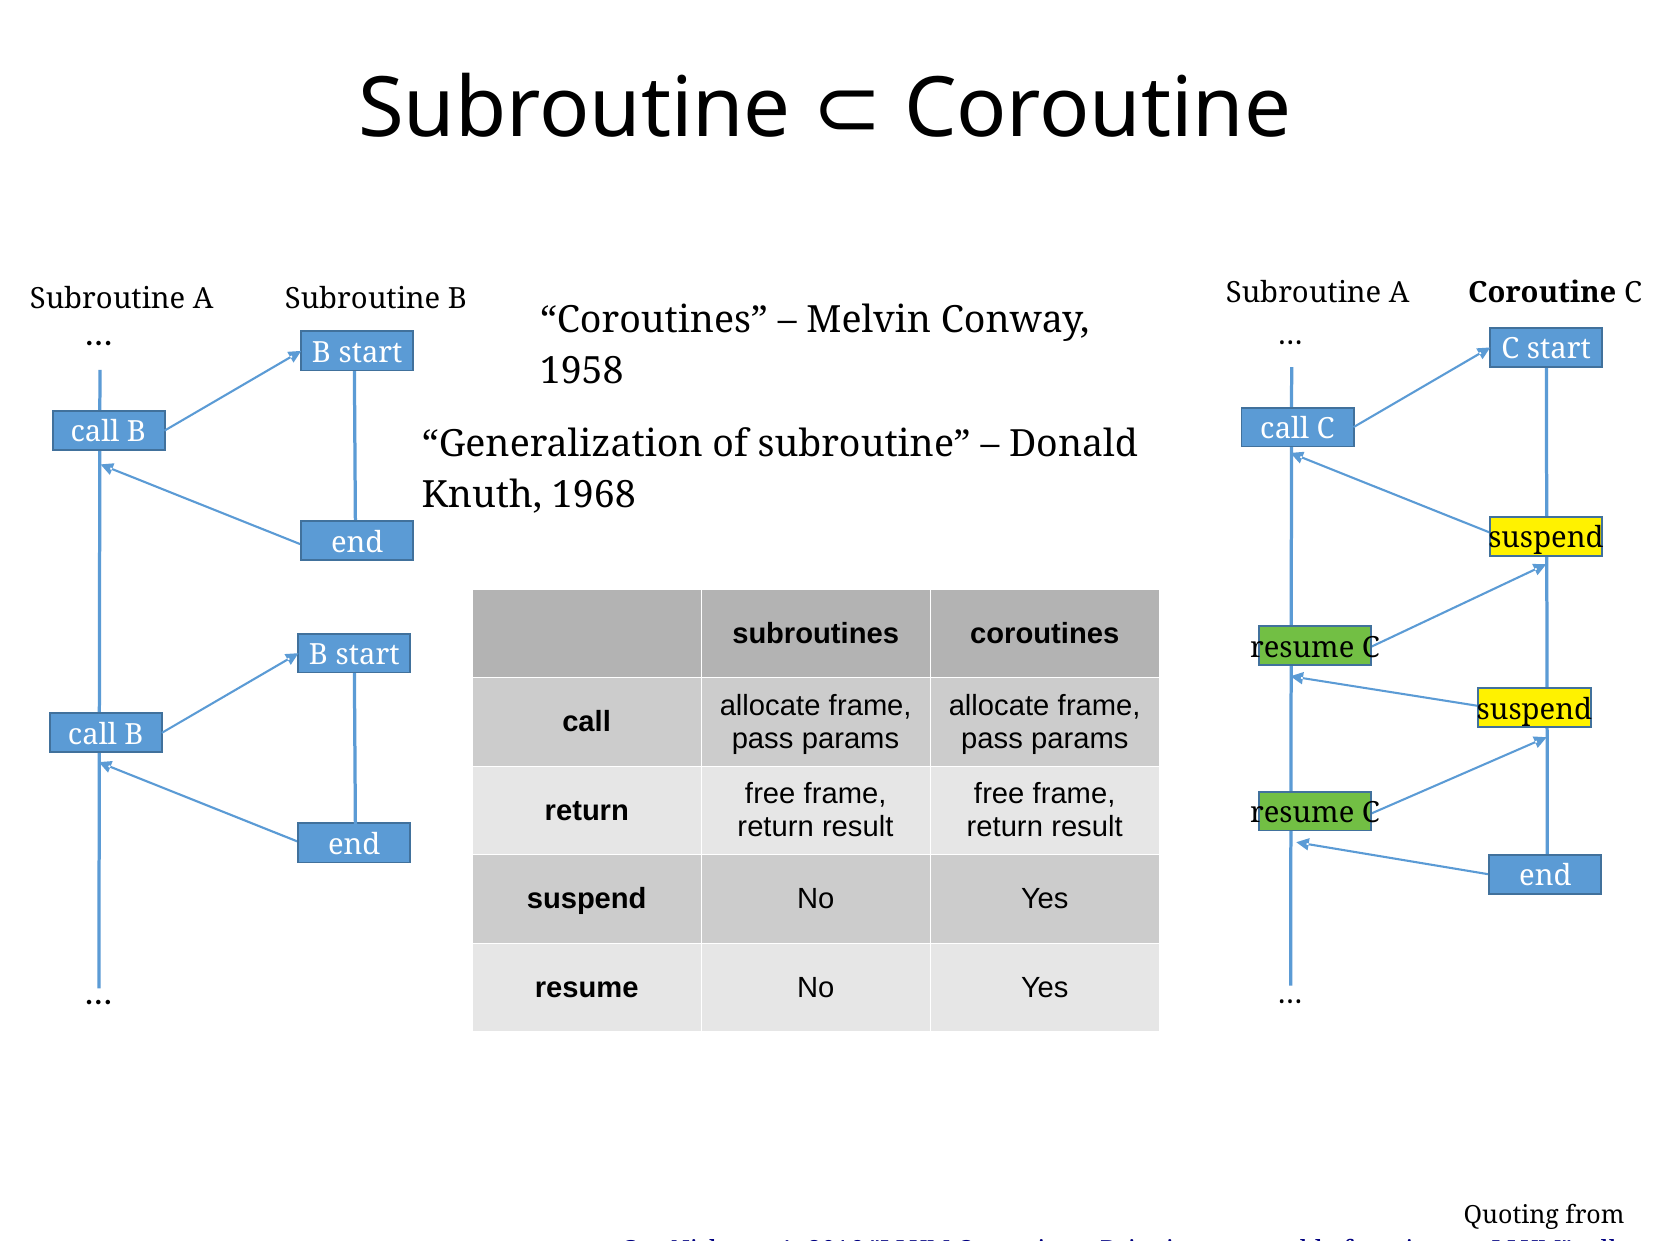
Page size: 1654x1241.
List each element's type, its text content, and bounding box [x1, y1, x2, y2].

text_box “Coroutines” – Melvin Conway, 1958 [525, 285, 1111, 338]
text_box Subroutine B [284, 276, 436, 315]
text_box end [1489, 855, 1601, 894]
text_box Subroutine A [1225, 272, 1379, 311]
text_box [161, 653, 299, 734]
text_box resume C [1259, 626, 1371, 665]
table_header subroutines [702, 590, 930, 677]
text_box end [301, 521, 413, 560]
text_box [100, 463, 301, 546]
table_cell call [473, 678, 701, 766]
text_box suspend [1490, 517, 1602, 556]
text_box Subroutine A [29, 276, 183, 315]
text_box suspend [1478, 688, 1591, 727]
text_box [1294, 451, 1490, 534]
text_box resume C [1259, 792, 1371, 830]
text_box … [1277, 313, 1316, 352]
text_box [163, 350, 302, 432]
text_box … [85, 976, 124, 1020]
text_box B start [298, 634, 410, 673]
table_cell allocate frame, pass params [702, 678, 930, 766]
table_cell suspend [473, 855, 701, 943]
text_box [1371, 563, 1547, 649]
text_box Coroutine C [1468, 262, 1621, 321]
text_box [1290, 671, 1478, 707]
table_header coroutines [931, 590, 1159, 677]
text_box Quoting from Gor Nishanov's 2016 "LLVM Coroutines: Bringing resumable functions to LLVM" talk. [581, 1189, 1647, 1241]
text_box C start [1490, 328, 1602, 367]
text_box call B [50, 713, 162, 752]
table_cell Yes [931, 944, 1159, 1031]
text_box [1296, 838, 1489, 876]
text_box [1353, 347, 1491, 429]
table_cell No [702, 855, 930, 943]
text_box … [85, 316, 124, 361]
text_box call C [1242, 408, 1354, 447]
table_cell allocate frame, pass params [931, 678, 1159, 766]
text_box “Generalization of subroutine” – Donald Knuth, 1968 [406, 409, 1247, 499]
text_box B start [301, 331, 413, 371]
table_cell return [473, 767, 701, 854]
table_cell resume [473, 944, 701, 1031]
table_cell free frame, return result [702, 767, 930, 854]
text_box call B [53, 411, 165, 450]
text_box … [1277, 973, 1316, 1011]
table_cell Yes [931, 855, 1159, 943]
text_box [1371, 736, 1547, 815]
table_header [473, 590, 701, 677]
text_box Subroutine ⊂ Coroutine [30, 39, 1621, 211]
table_cell No [702, 944, 930, 1031]
table_cell free frame, return result [931, 767, 1159, 854]
text_box [98, 761, 298, 843]
text_box end [298, 823, 410, 863]
